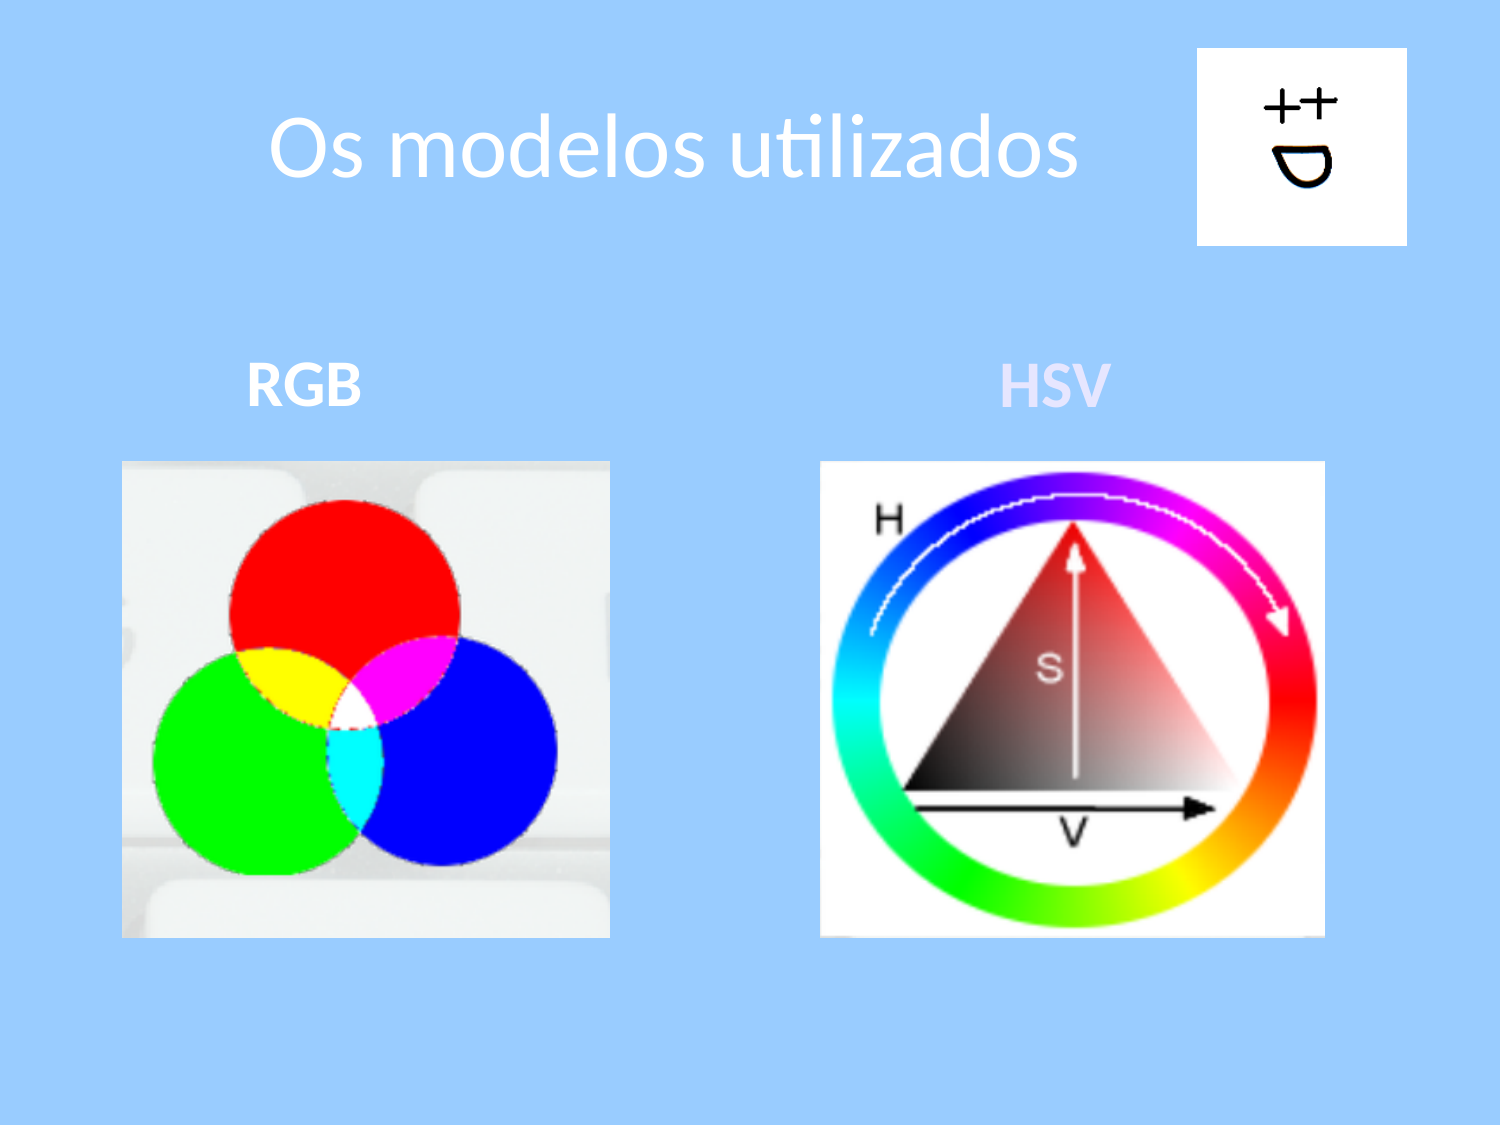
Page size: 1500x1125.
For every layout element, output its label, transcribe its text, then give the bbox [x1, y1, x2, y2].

picture [820, 461, 1325, 938]
text_box HSV [984, 325, 1182, 429]
title Os modelos utilizados [0, 70, 1350, 281]
text_box RGB [231, 324, 443, 428]
picture [122, 461, 610, 938]
picture [1197, 48, 1407, 247]
